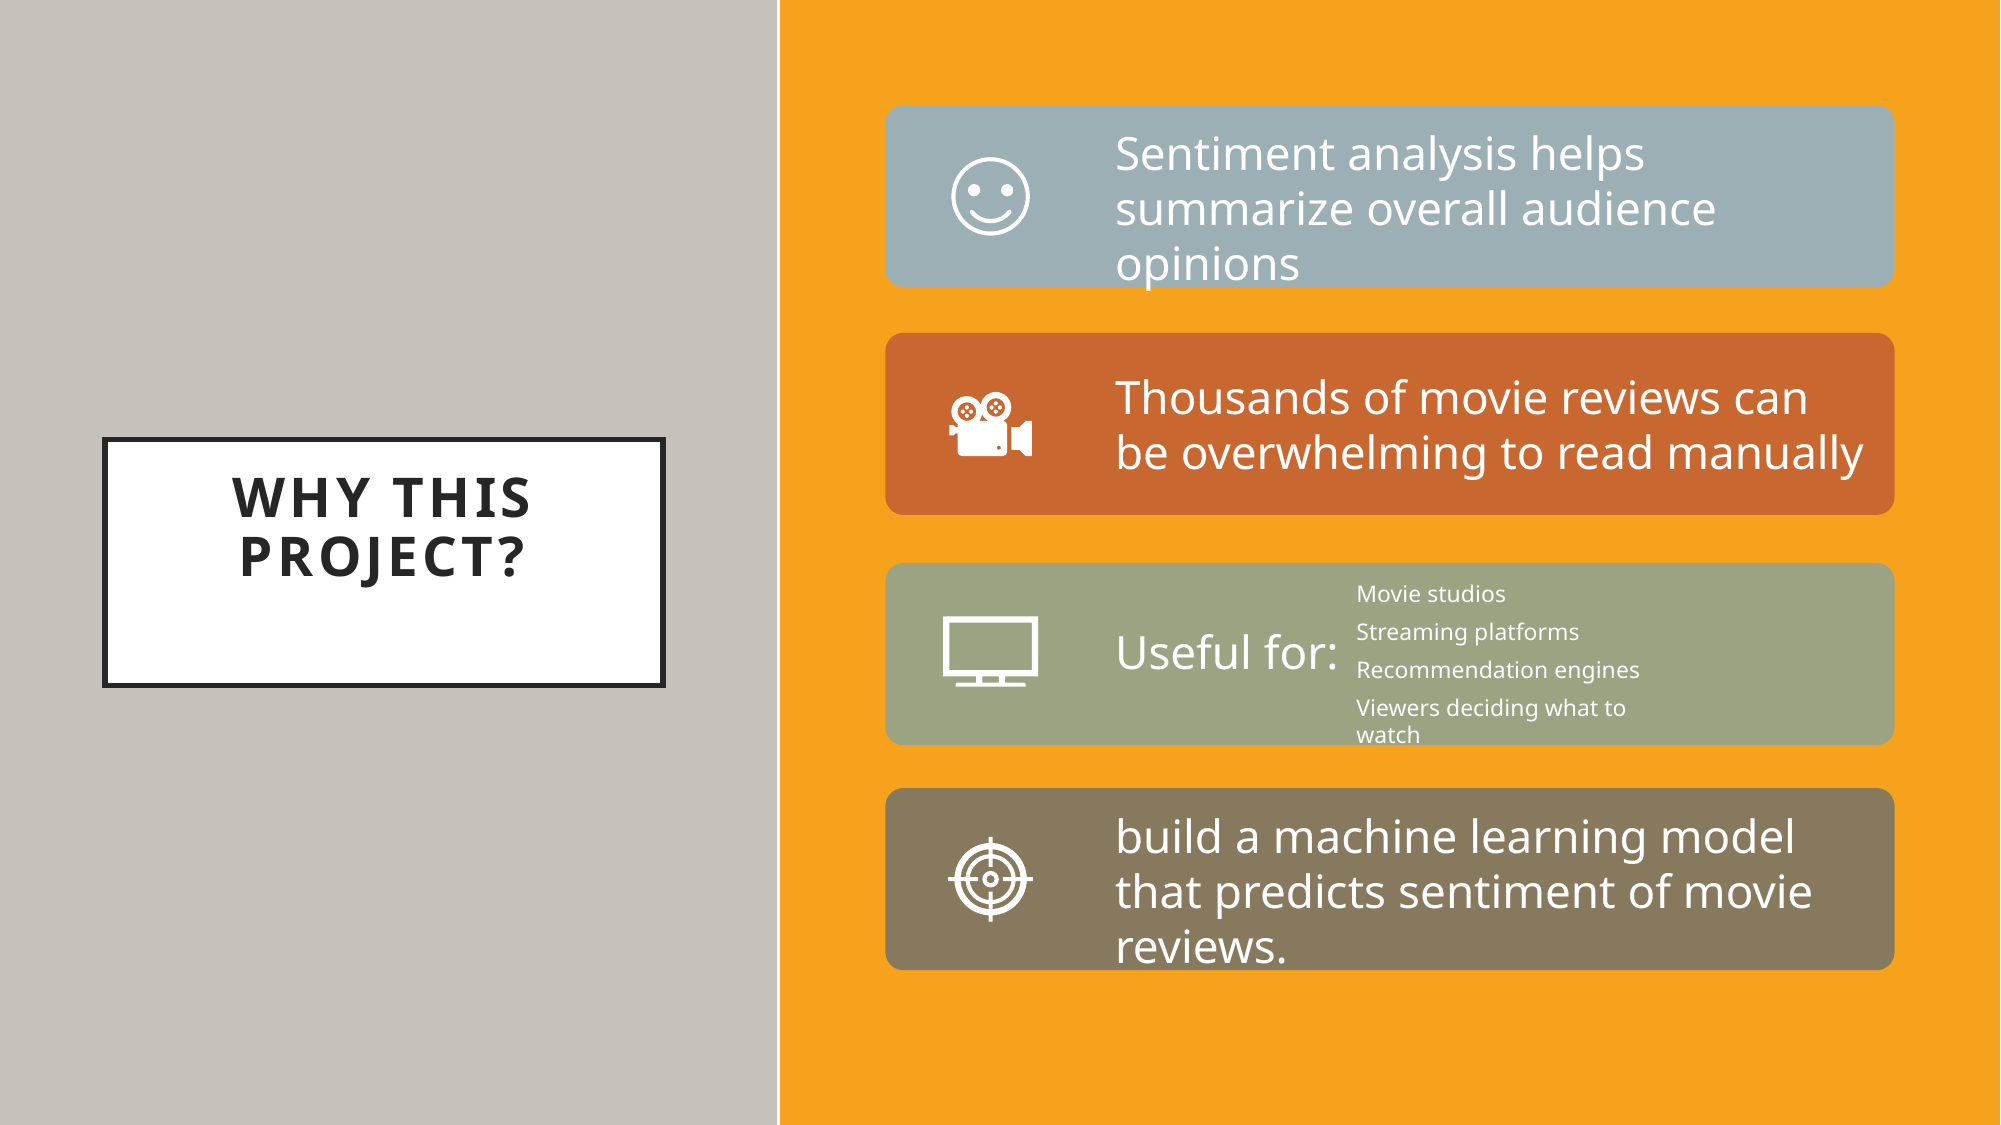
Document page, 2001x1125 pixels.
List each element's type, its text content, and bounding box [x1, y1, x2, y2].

text_box [0, 0, 777, 1125]
title Why This Project? [105, 439, 664, 686]
text_box [780, 0, 2000, 1125]
text_box Movie studios Streaming platforms Recommendation engines Viewers deciding what to watch [1337, 560, 1683, 743]
text_box Thousands of movie reviews can be overwhelming to read manually [1095, 332, 1895, 515]
text_box build a machine learning model that predicts sentiment of movie reviews. [1095, 788, 1895, 971]
text_box Useful for: [1095, 560, 1337, 743]
text_box Sentiment analysis helps summarize overall audience opinions [1095, 105, 1895, 288]
